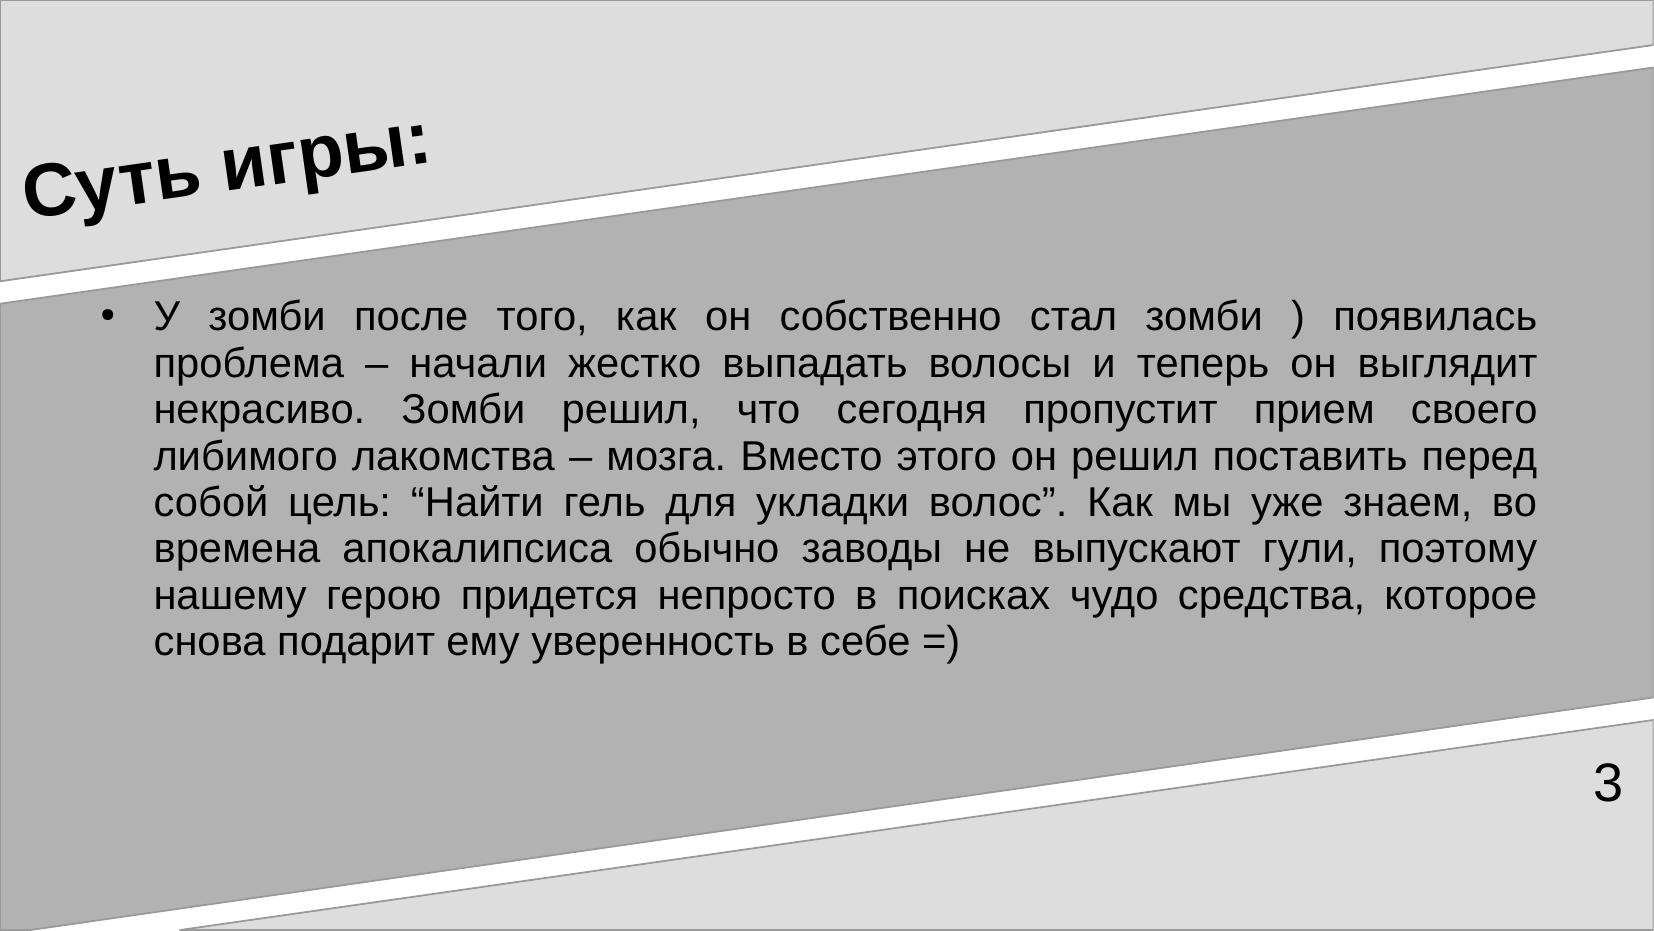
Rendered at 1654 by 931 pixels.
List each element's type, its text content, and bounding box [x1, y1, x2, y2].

title Суть игры: [11, 0, 1496, 272]
list У зомби после того, как он собственно стал зомби ) появилась проблема – начали жестко выпадать волосы и теперь он выглядит некрасиво. Зомби решил, что сегодня пропустит прием своего либимого лакомства – мозга. Вместо этого он решил поставить перед собой цель: “Найти гель для укладки волос”. Как мы уже знаем, во времена апокалипсиса обычно заводы не выпускают гули, поэтому нашему герою придется непросто в поисках чудо средства, которое снова подарит ему уверенность в себе =) [82, 292, 1538, 833]
